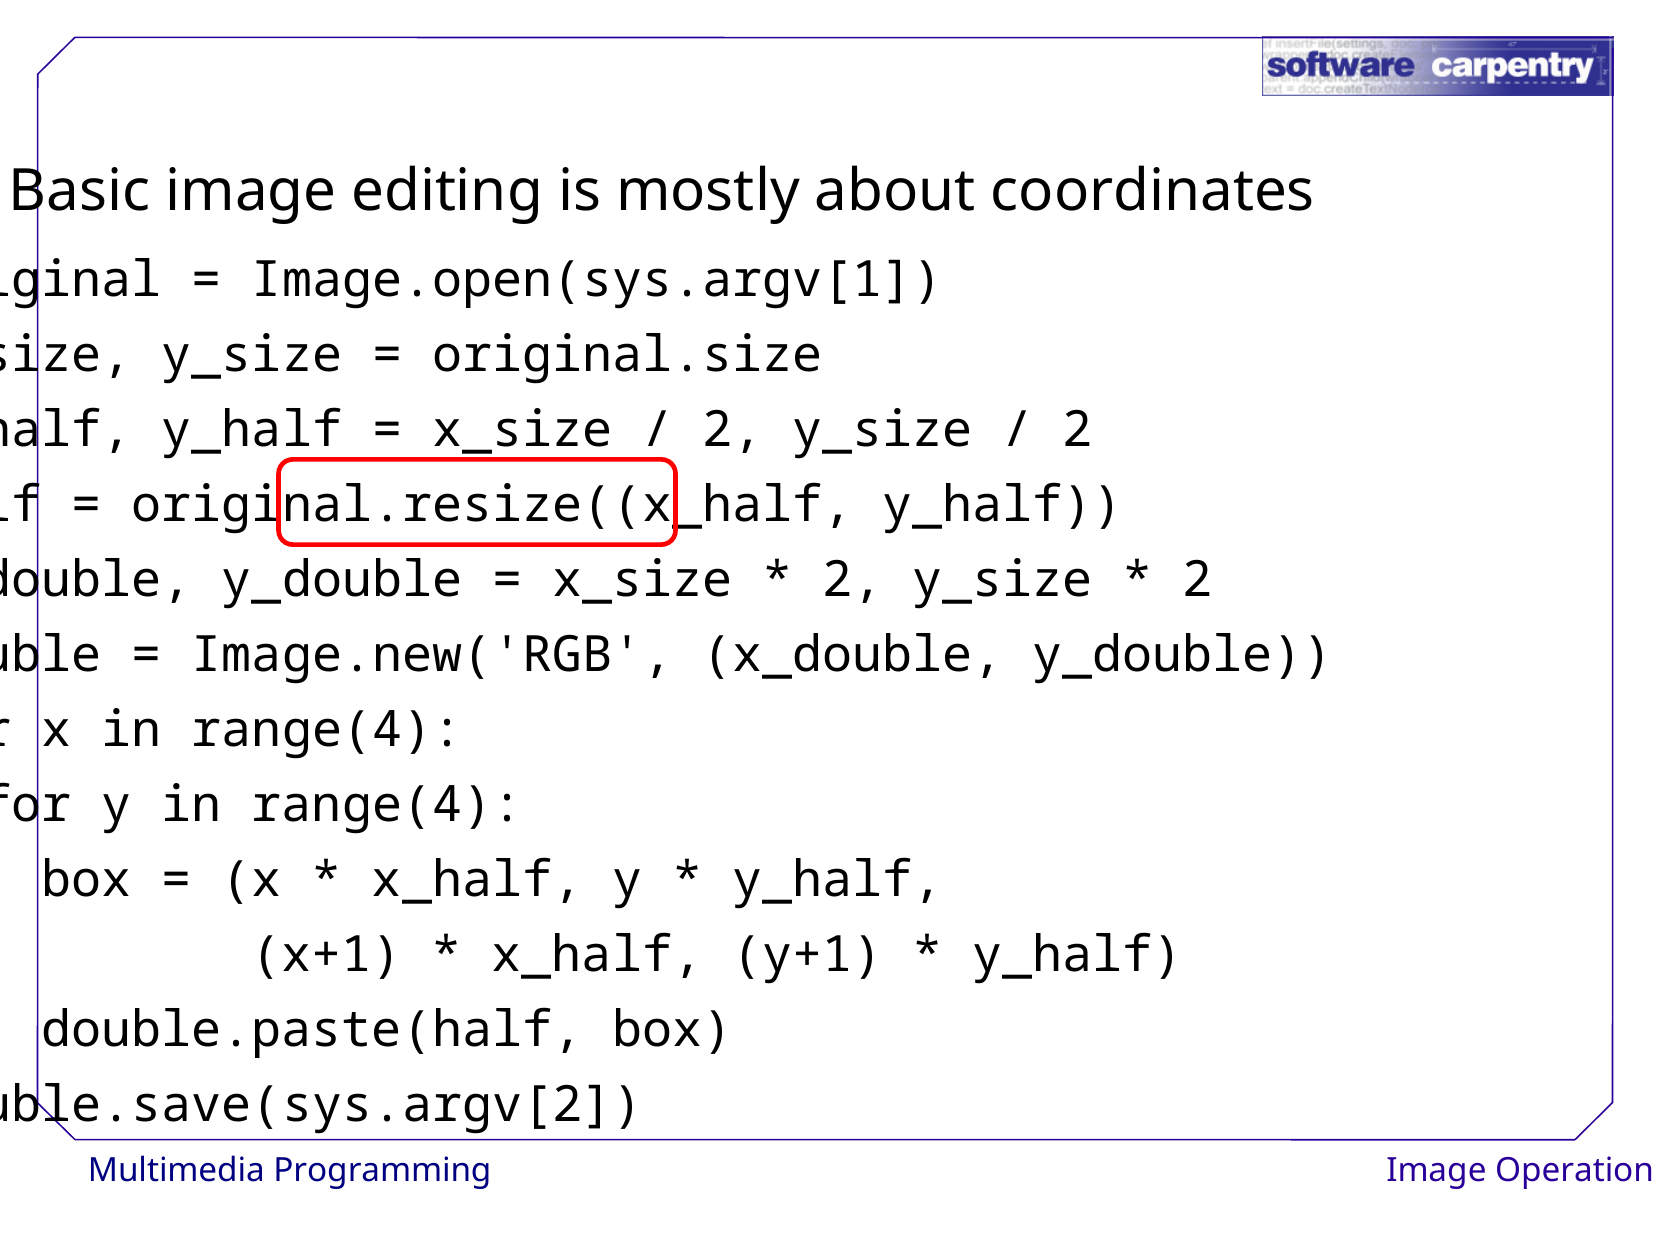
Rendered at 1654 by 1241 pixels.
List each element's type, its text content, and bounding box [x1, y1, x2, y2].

text_box Basic image editing is mostly about coordinates [0, 109, 1480, 223]
text_box original = Image.open(sys.argv[1]) x_size, y_size = original.size x_half, y_half = x_size / 2, y_size / 2 half = original.resize((x_half, y_half)) x_double, y_double = x_size * 2, y_size * 2 double = Image.new('RGB', (x_double, y_double)) for x in range(4): for y in range(4): box = (x * x_half, y * y_half, (x+1) * x_half, (y+1) * y_half) double.paste(half, box) double.save(sys.argv[2]) [0, 223, 1497, 1140]
picture [1262, 36, 1614, 96]
